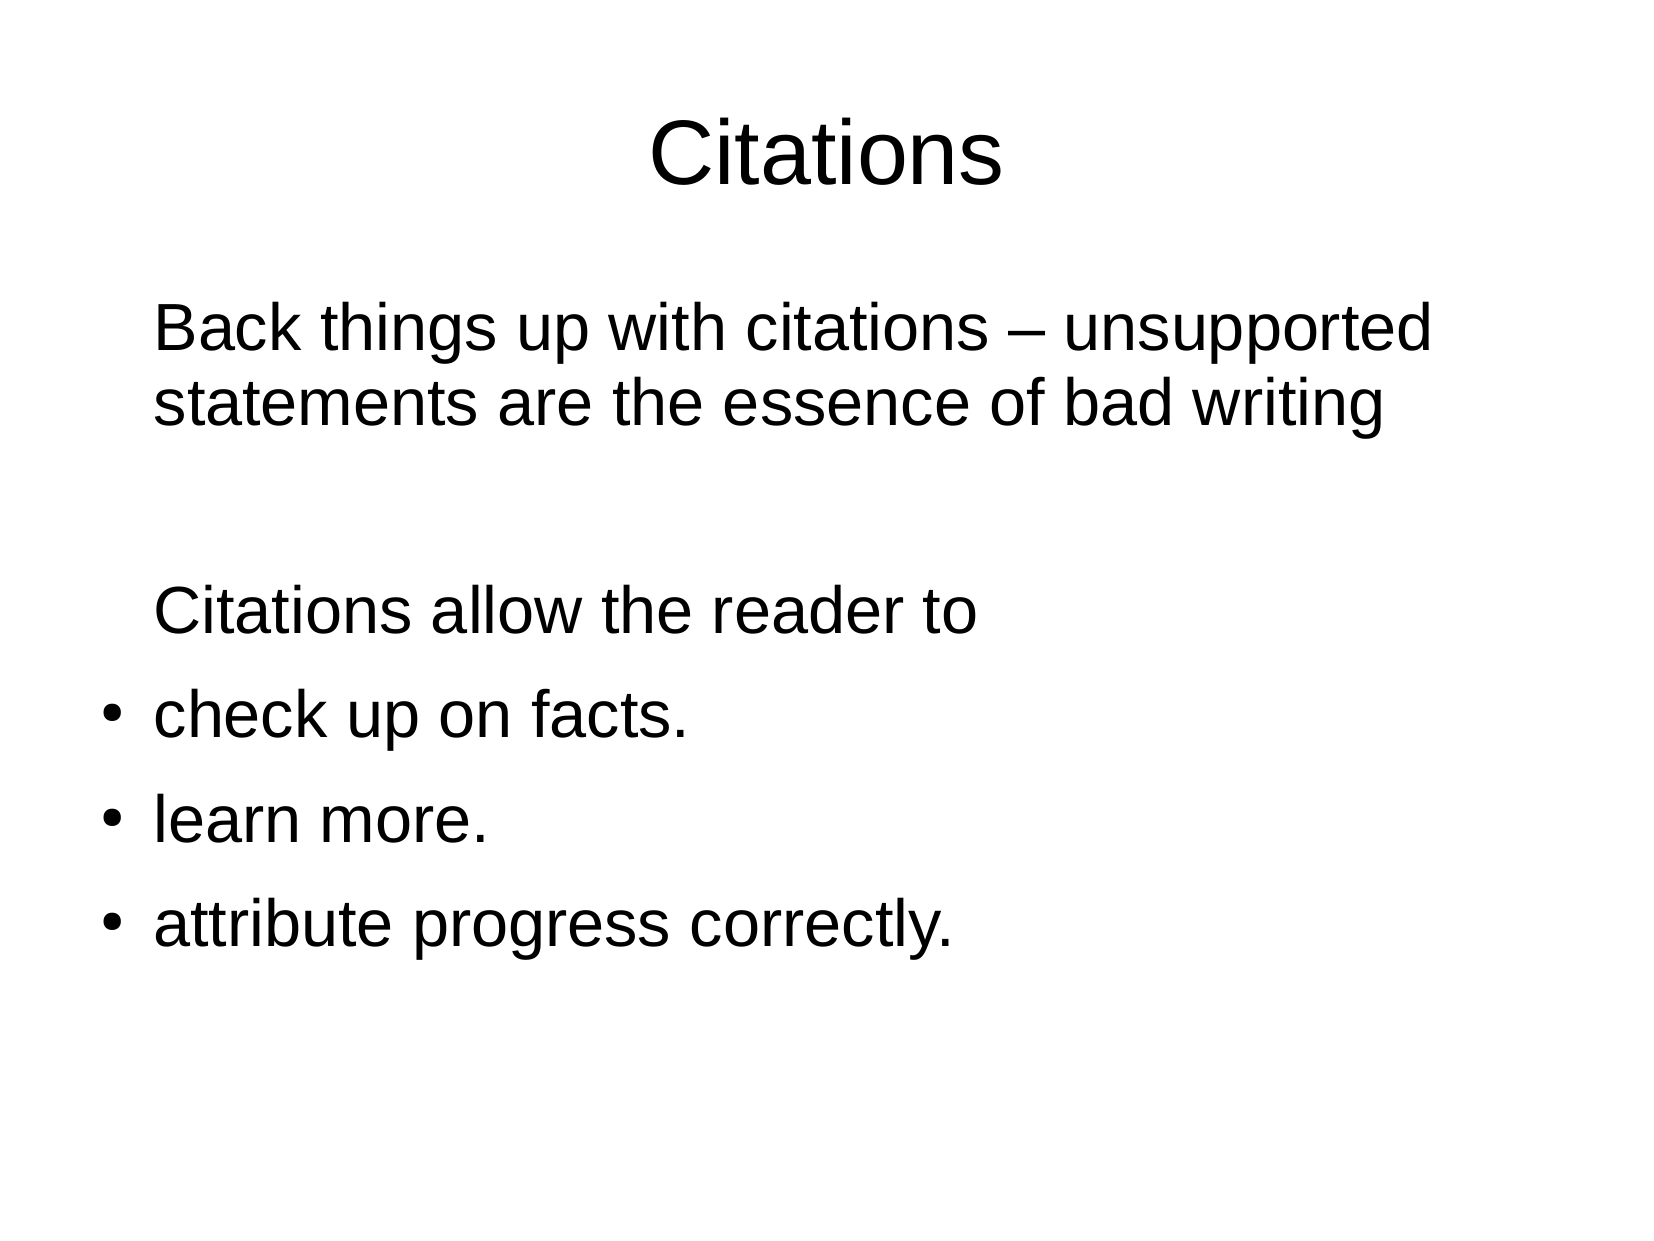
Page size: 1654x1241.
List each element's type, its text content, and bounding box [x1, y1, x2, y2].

title Citations [82, 49, 1571, 257]
list Back things up with citations – unsupported statements are the essence of bad writing Citations allow the reader to check up on facts. learn more. attribute progress correctly. [82, 290, 1571, 1193]
